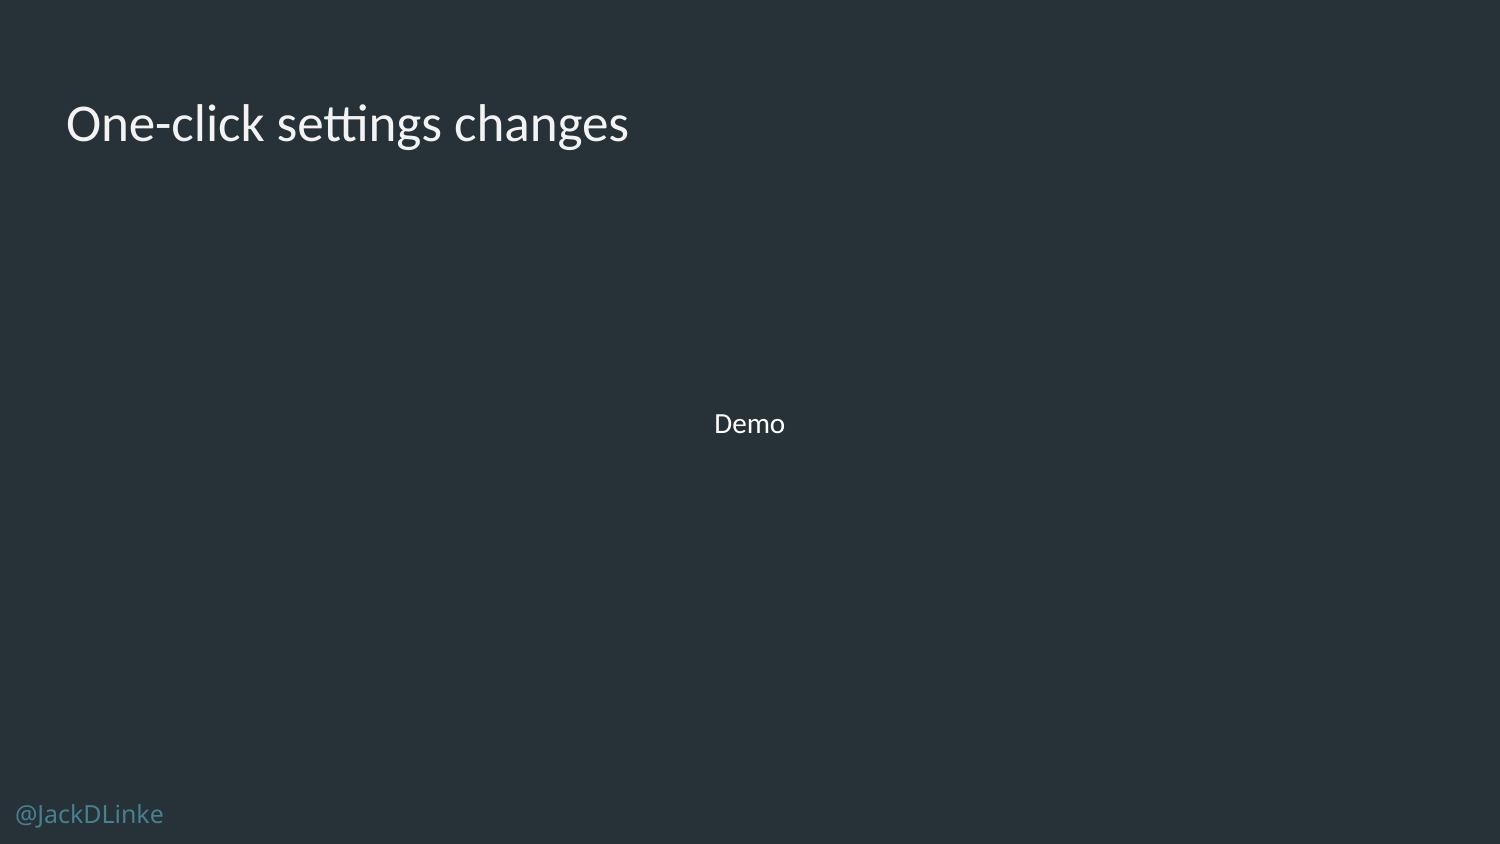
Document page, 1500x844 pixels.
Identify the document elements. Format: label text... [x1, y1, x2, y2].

text_box Demo [665, 388, 835, 455]
title One-click settings changes [51, 72, 1449, 167]
